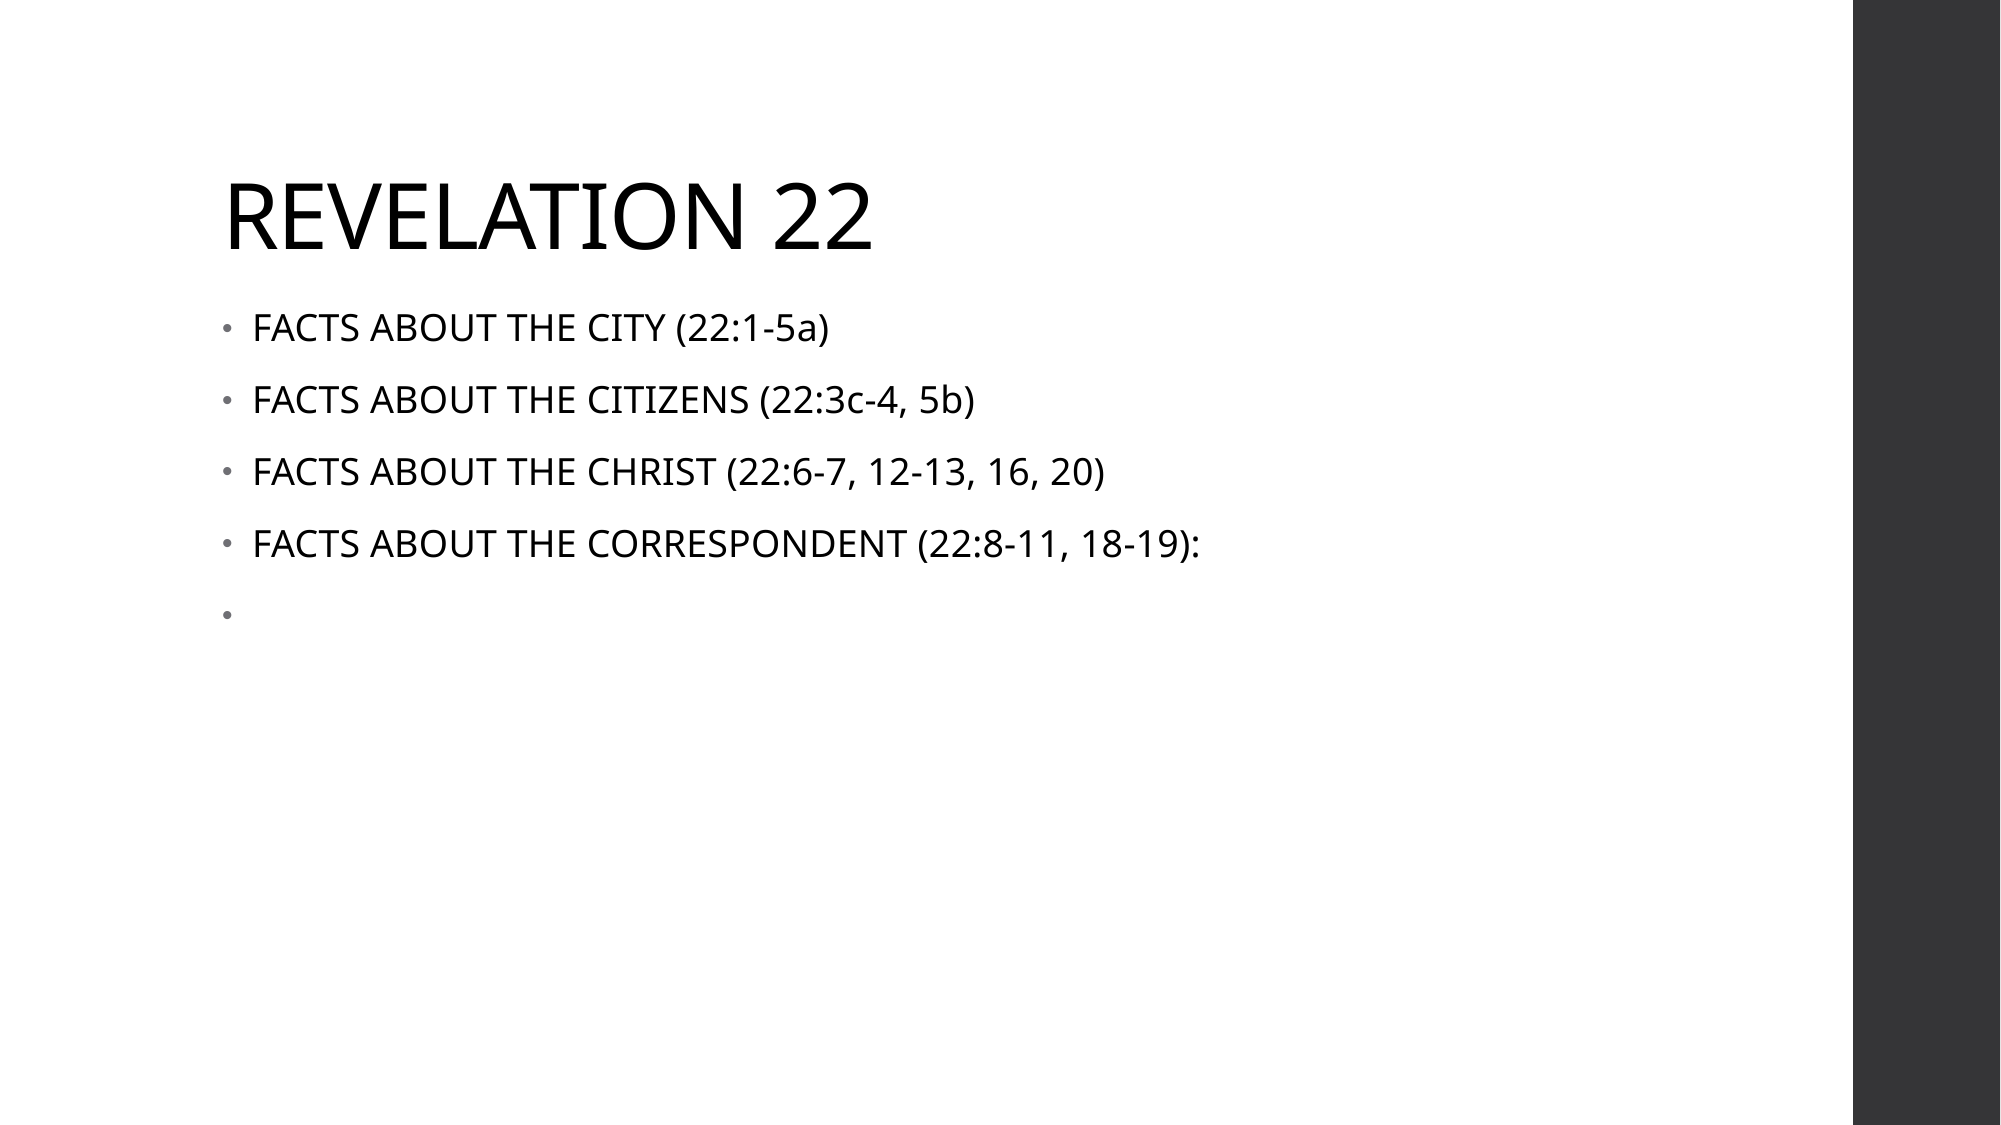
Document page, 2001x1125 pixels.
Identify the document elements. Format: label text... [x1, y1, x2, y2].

title REVELATION 22 [206, 60, 1797, 278]
list FACTS ABOUT THE CITY (22:1-5a) FACTS ABOUT THE CITIZENS (22:3c-4, 5b) FACTS ABOUT THE CHRIST (22:6-7, 12-13, 16, 20) FACTS ABOUT THE CORRESPONDENT (22:8-11, 18-19): [206, 299, 1617, 1014]
